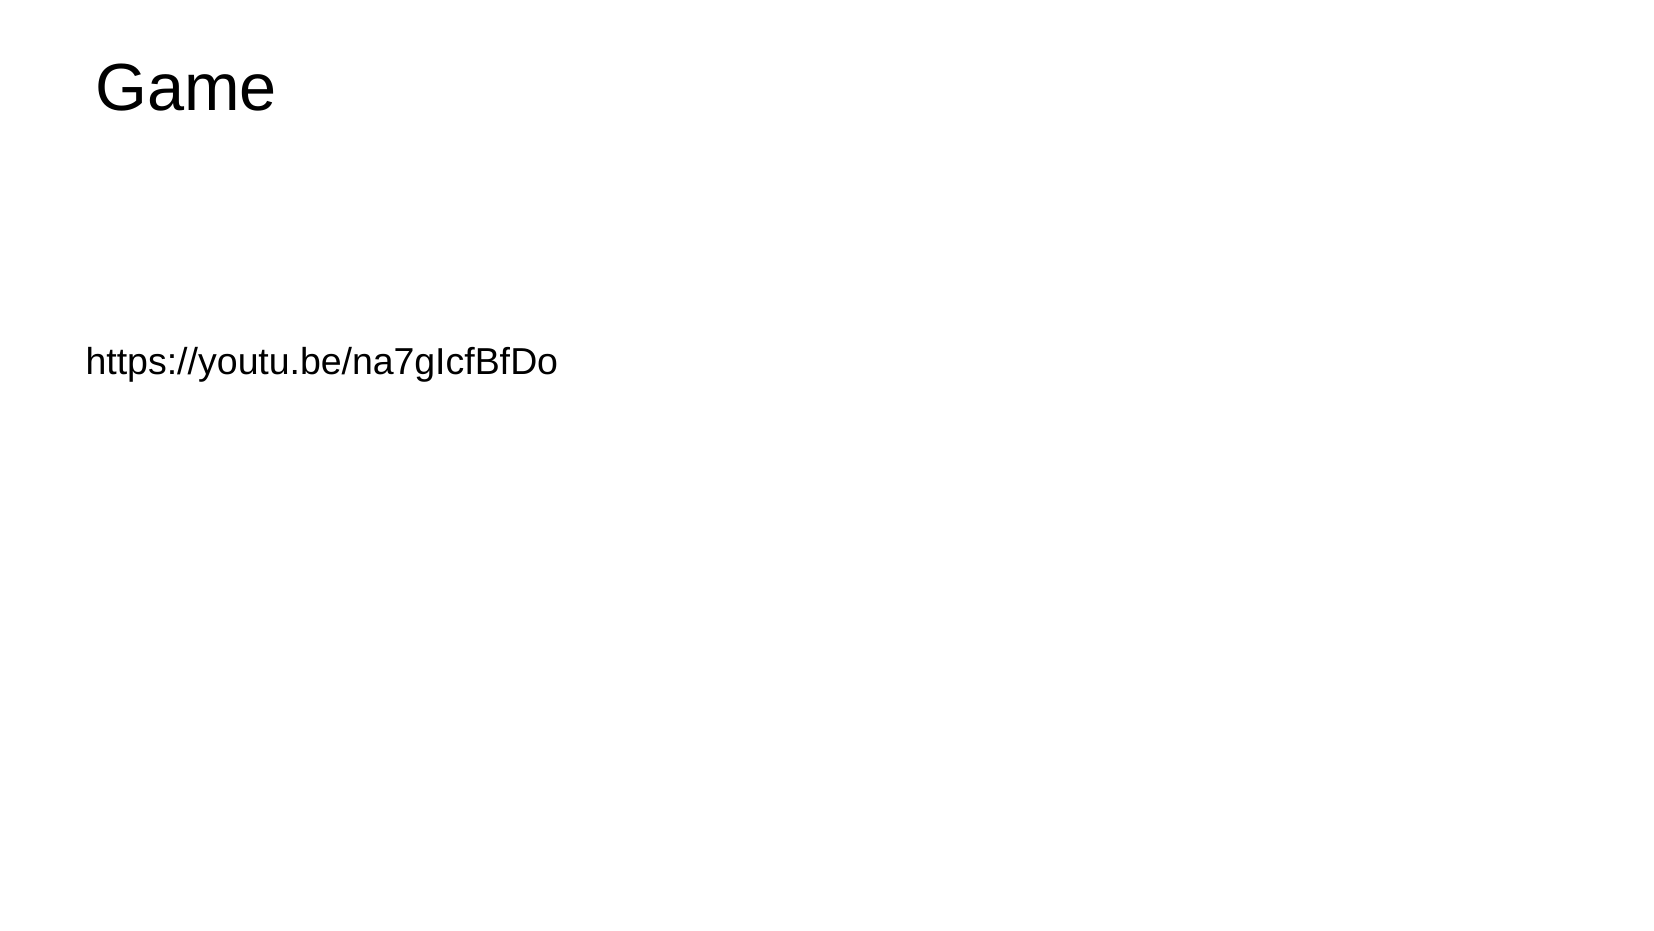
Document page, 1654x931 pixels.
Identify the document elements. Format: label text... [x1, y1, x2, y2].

title Game [0, 10, 922, 166]
text_box https://youtu.be/na7gIcfBfDo [70, 332, 574, 390]
